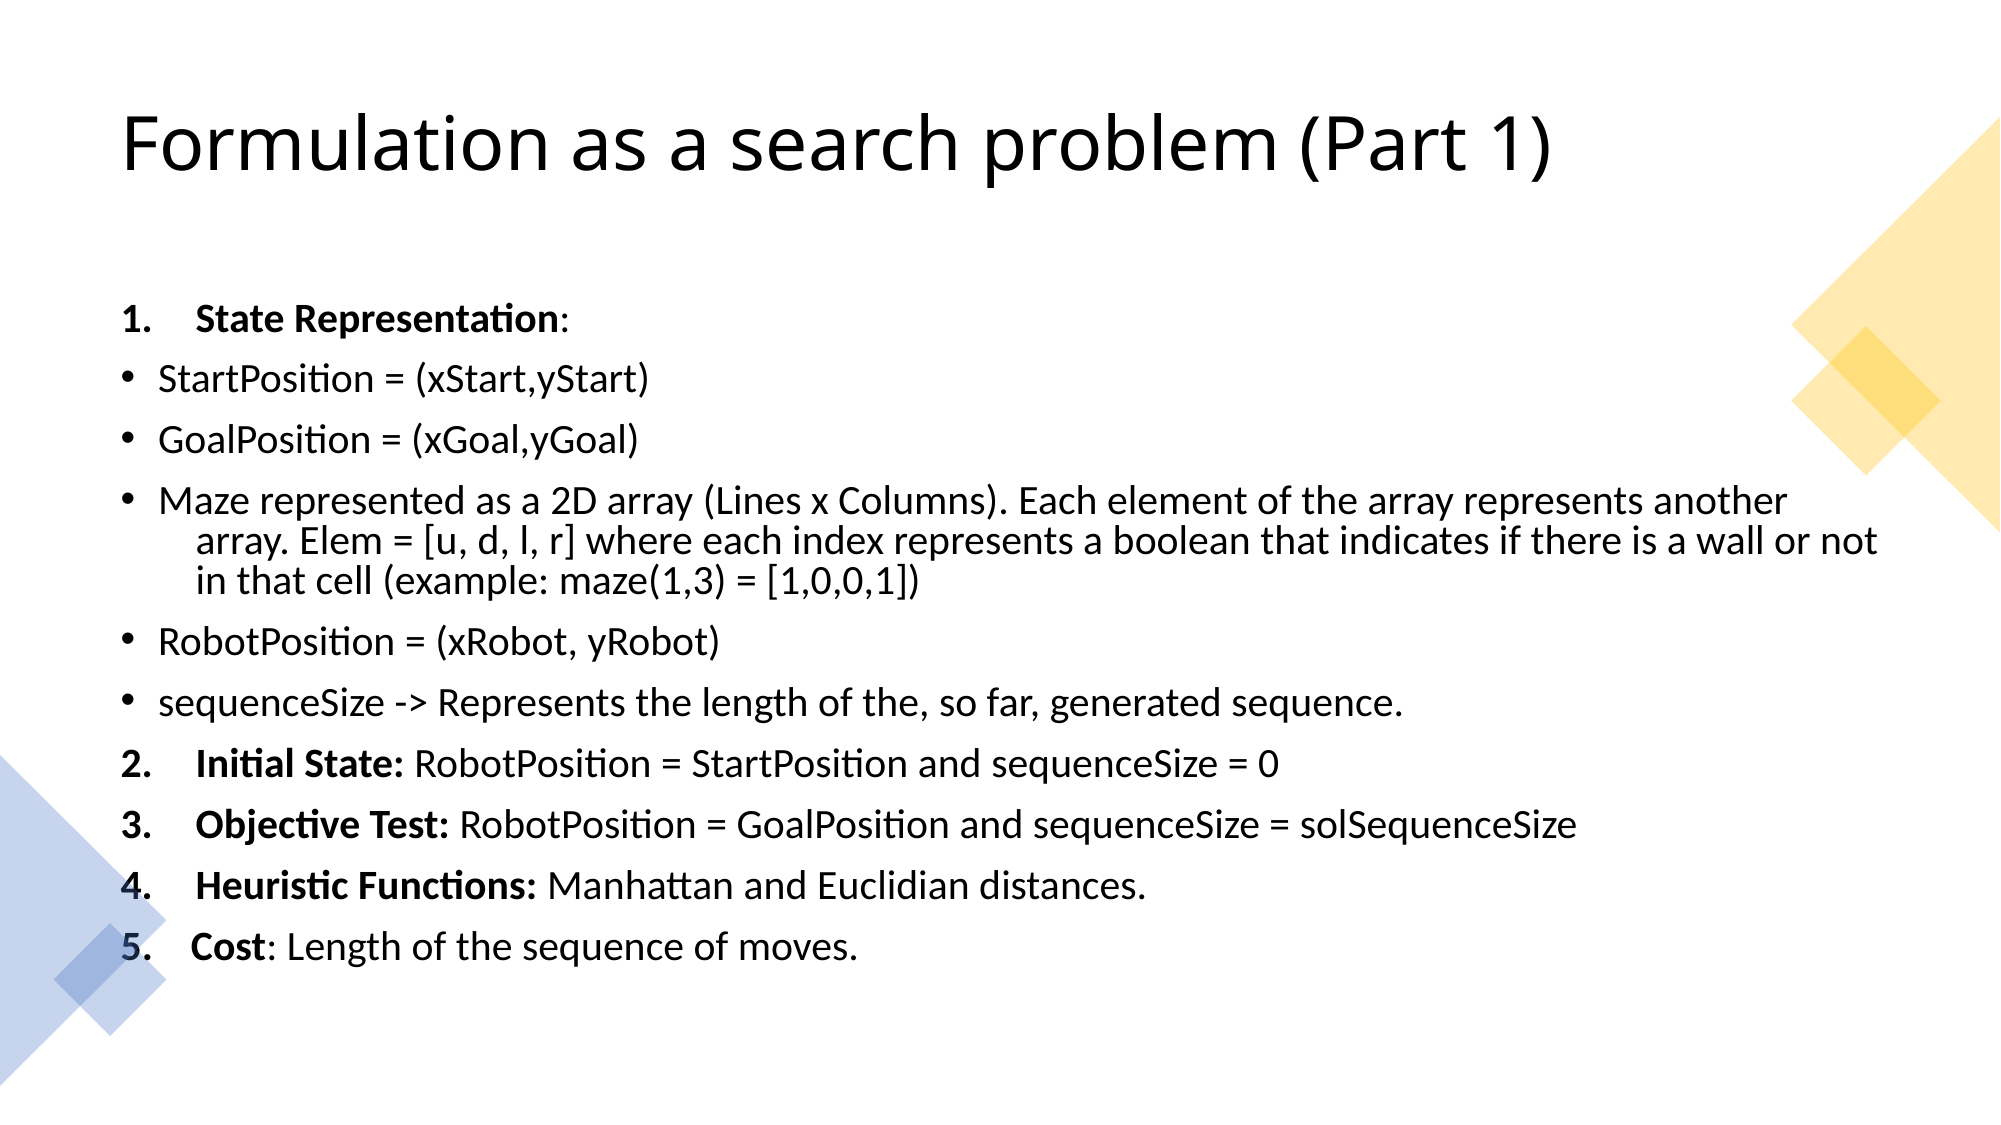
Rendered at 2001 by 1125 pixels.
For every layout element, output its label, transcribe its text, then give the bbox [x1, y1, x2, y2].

title Formulation as a search problem (Part 1) [105, 52, 1895, 240]
list State Representation: StartPosition = (xStart,yStart) GoalPosition = (xGoal,yGoal) Maze represented as a 2D array (Lines x Columns). Each element of the array represents another array. Elem = [u, d, l, r] where each index represents a boolean that indicates if there is a wall or not in that cell (example: maze(1,3) = [1,0,0,1]) RobotPosition = (xRobot, yRobot) sequenceSize -> Represents the length of the, so far, generated sequence. Initial State: RobotPosition = StartPosition and sequenceSize = 0 Objective Test: RobotPosition = GoalPosition and sequenceSize = solSequenceSize Heuristic Functions: Manhattan and Euclidian distances. 5. Cost: Length of the sequence of moves. [105, 292, 1895, 1014]
text_box [0, 0, 2000, 1125]
